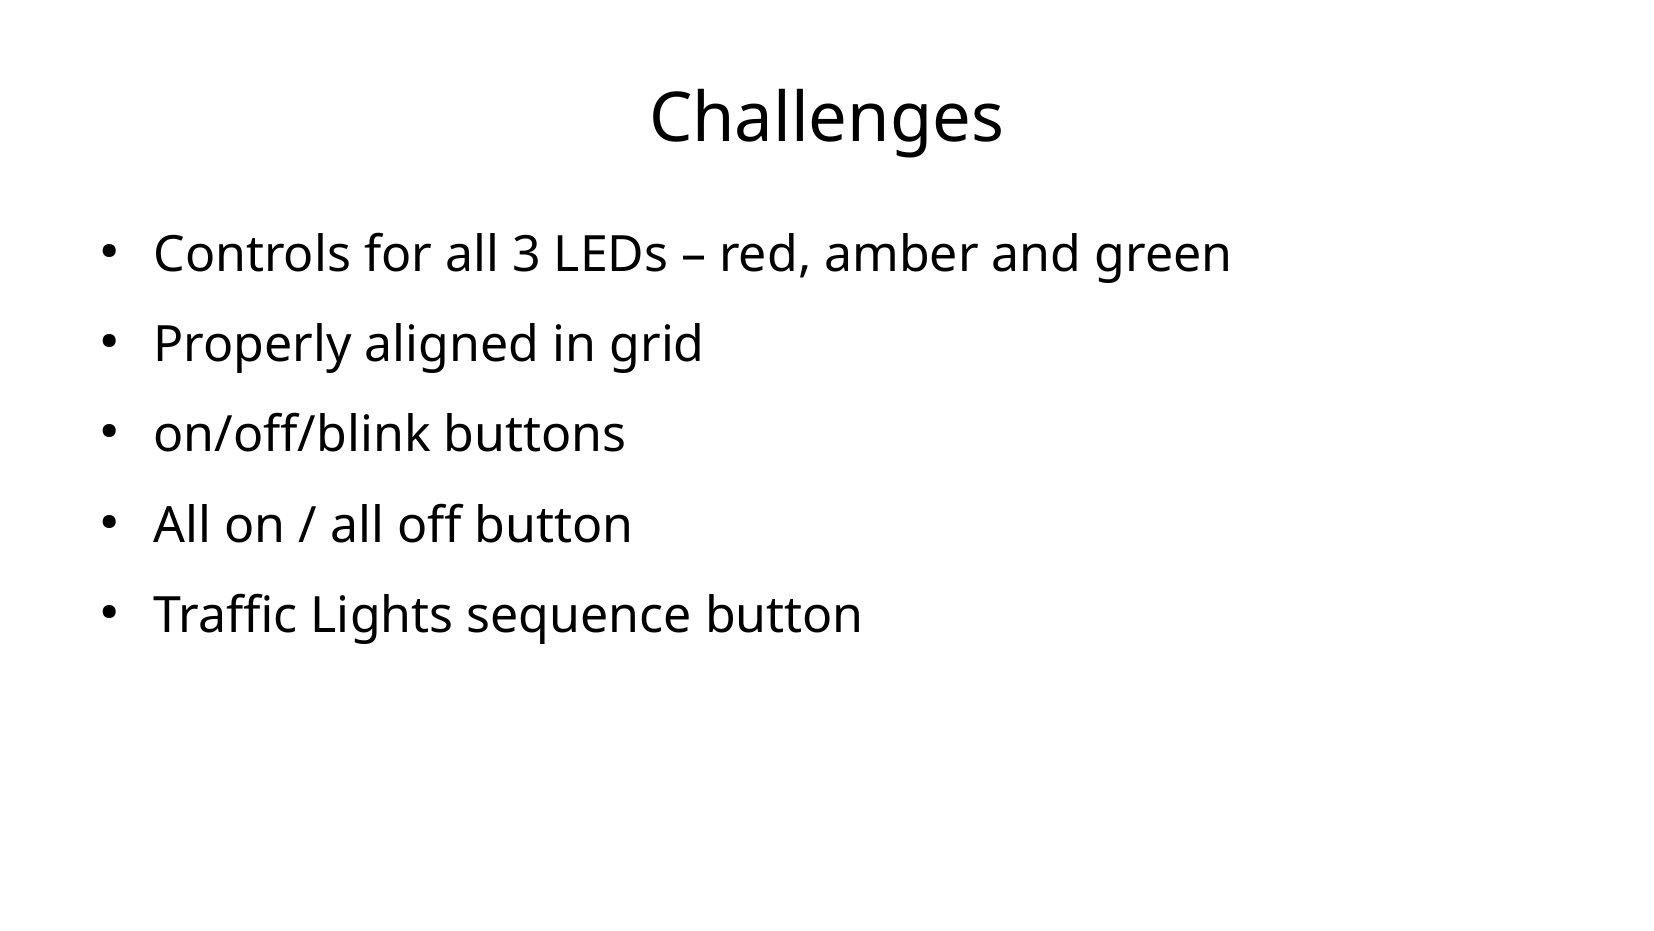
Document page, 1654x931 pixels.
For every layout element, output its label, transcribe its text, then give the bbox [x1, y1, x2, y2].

list Controls for all 3 LEDs – red, amber and green Properly aligned in grid on/off/blink buttons All on / all off button Traffic Lights sequence button [82, 217, 1571, 758]
title Challenges [82, 37, 1571, 193]
